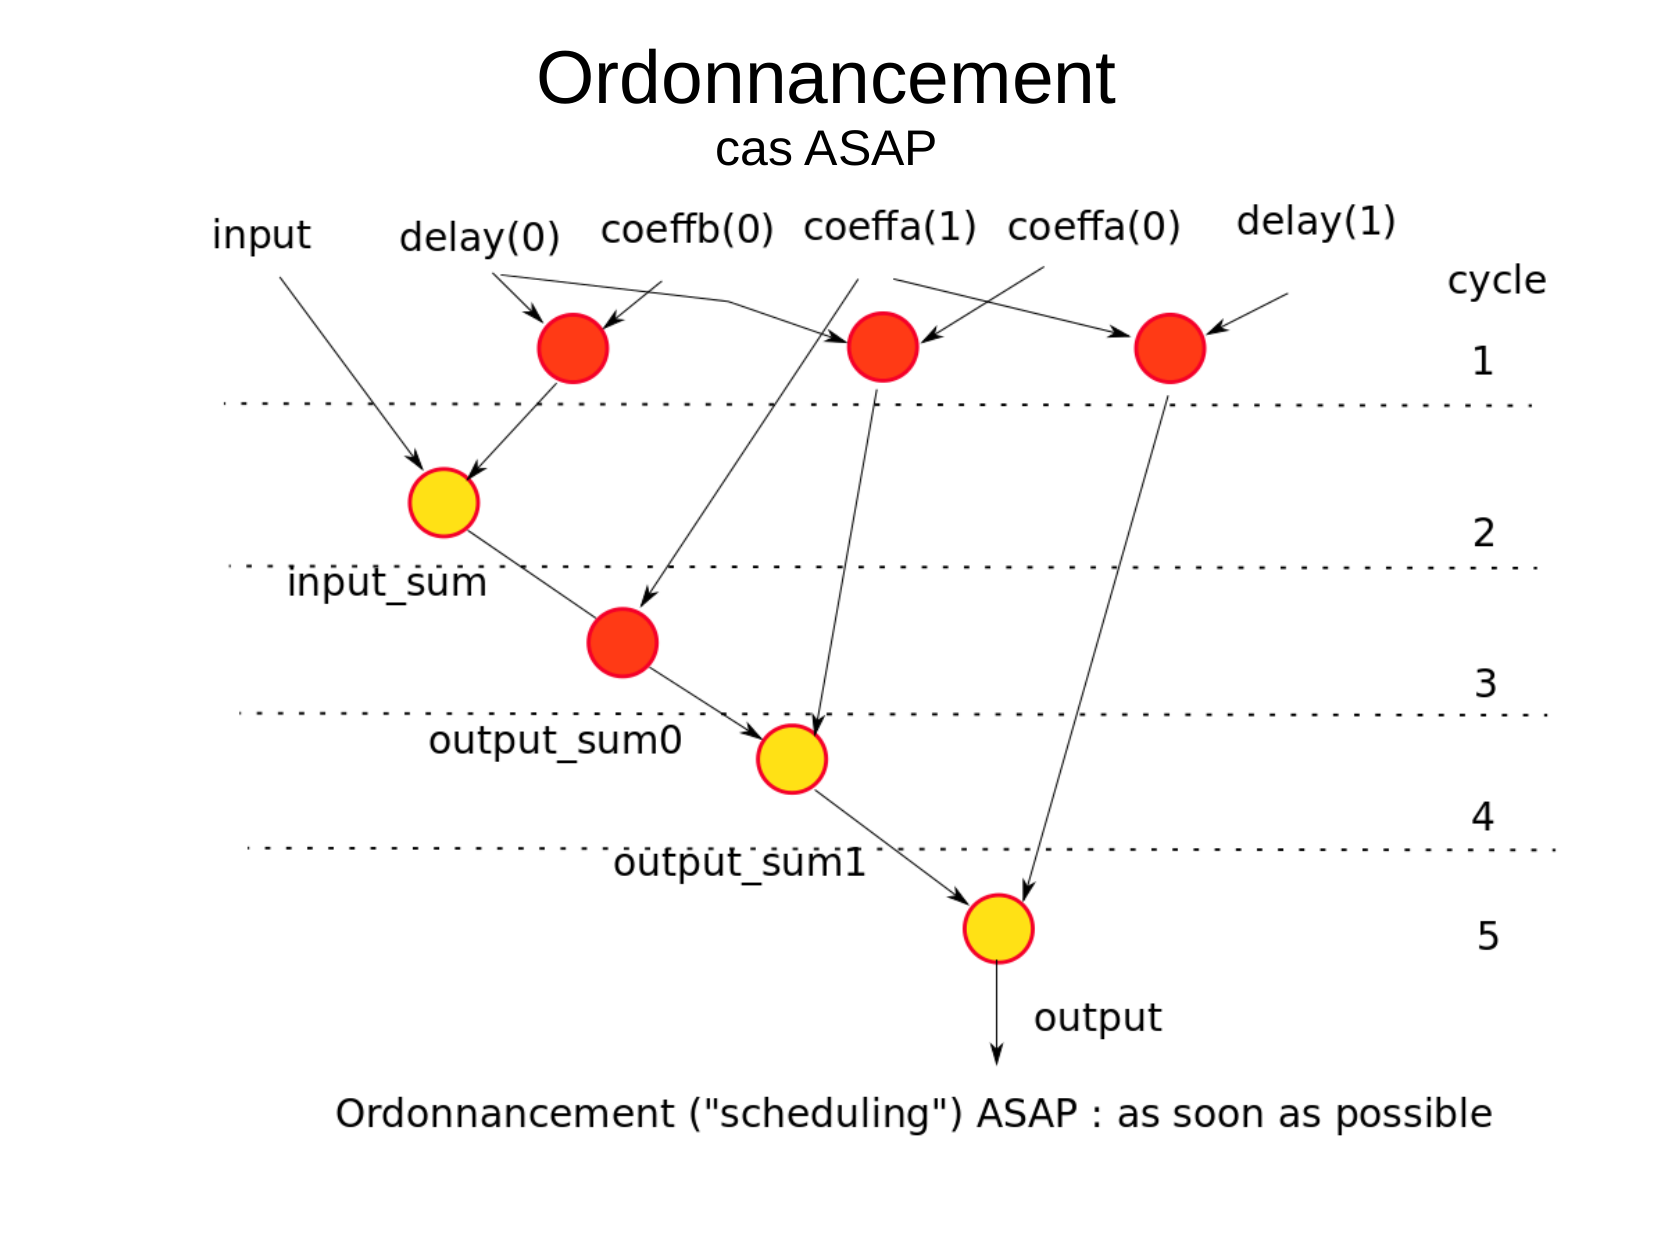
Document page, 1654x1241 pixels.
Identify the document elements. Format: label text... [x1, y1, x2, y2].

title Ordonnancement cas ASAP [82, 9, 1571, 202]
picture [127, 177, 1589, 1200]
